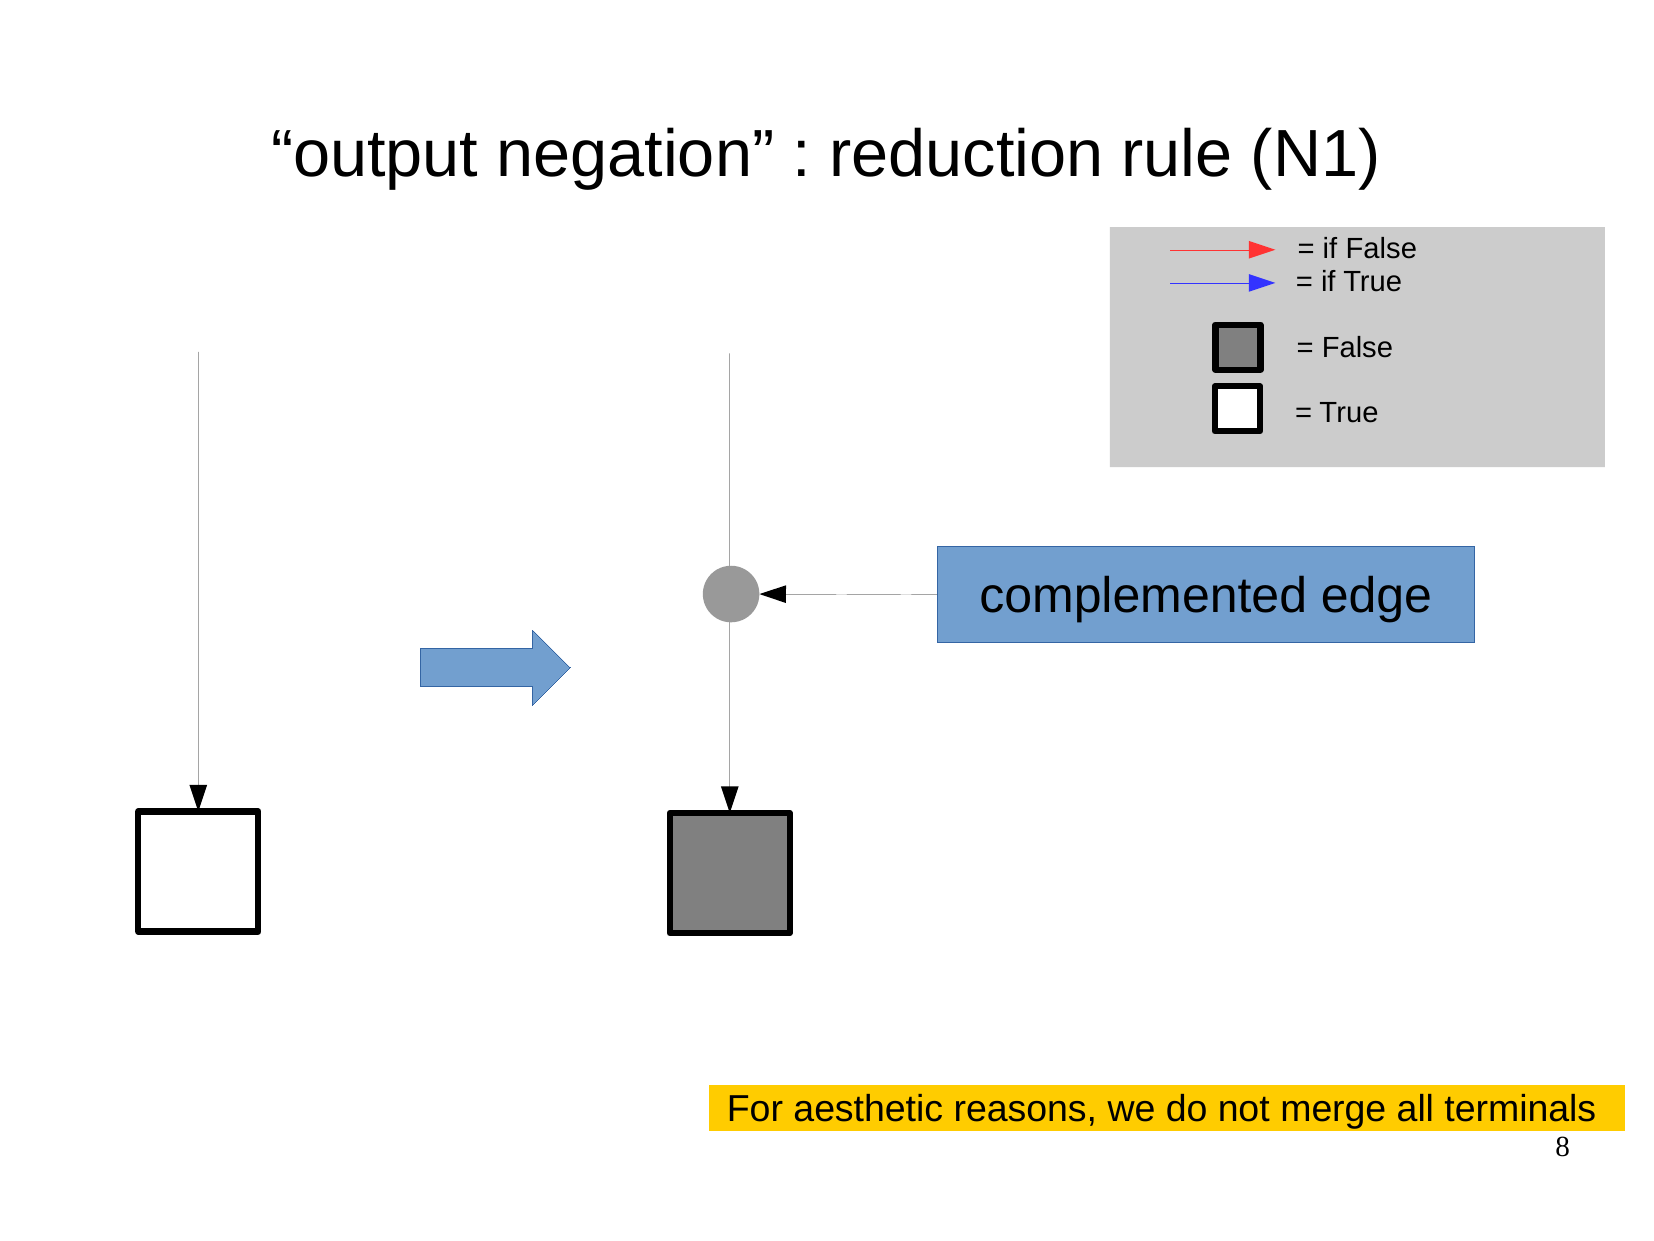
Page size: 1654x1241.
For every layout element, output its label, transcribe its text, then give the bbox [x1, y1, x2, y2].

text_box [1215, 324, 1261, 370]
text_box [669, 813, 790, 934]
text_box [1215, 386, 1261, 432]
title “output negation” : reduction rule (N1) [82, 49, 1571, 257]
text_box [420, 630, 571, 706]
text_box For aesthetic reasons, we do not merge all terminals [709, 1085, 1625, 1131]
text_box complemented edge [937, 546, 1475, 643]
text_box = if False = if True = False = True [1109, 227, 1605, 468]
text_box [702, 565, 760, 623]
text_box [138, 811, 259, 932]
